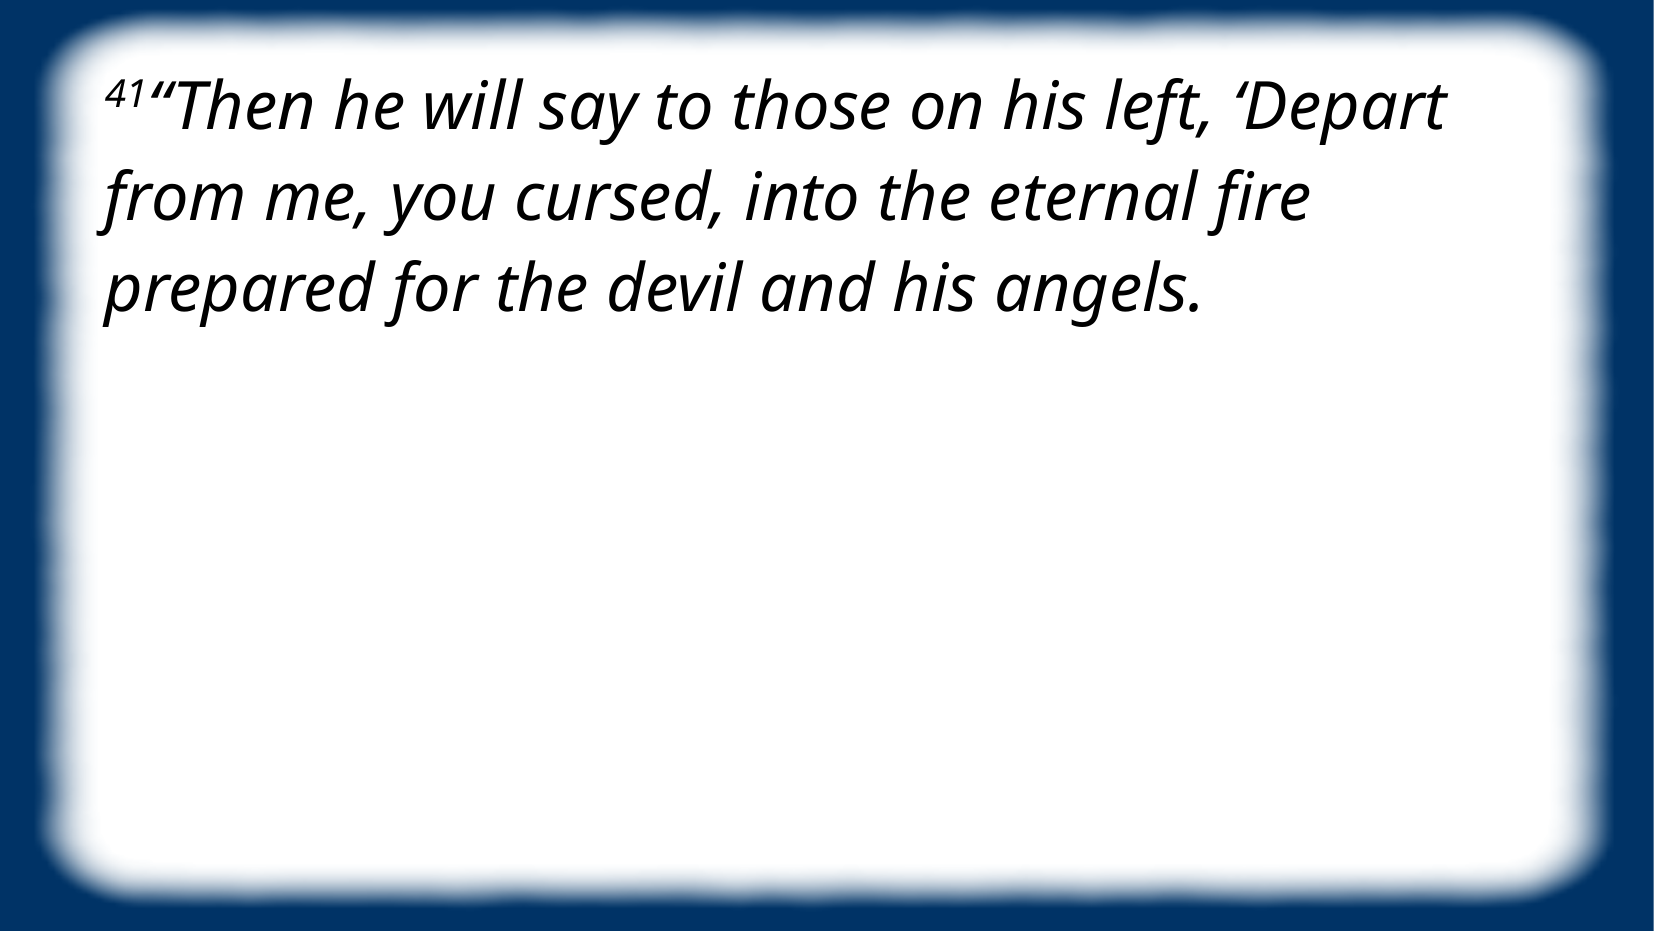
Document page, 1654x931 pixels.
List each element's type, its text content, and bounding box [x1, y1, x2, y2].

picture [0, 0, 1654, 931]
text_box 41“Then he will say to those on his left, ‘Depart from me, you cursed, into the eternal fire prepared for the devil and his angels. [90, 51, 1561, 346]
